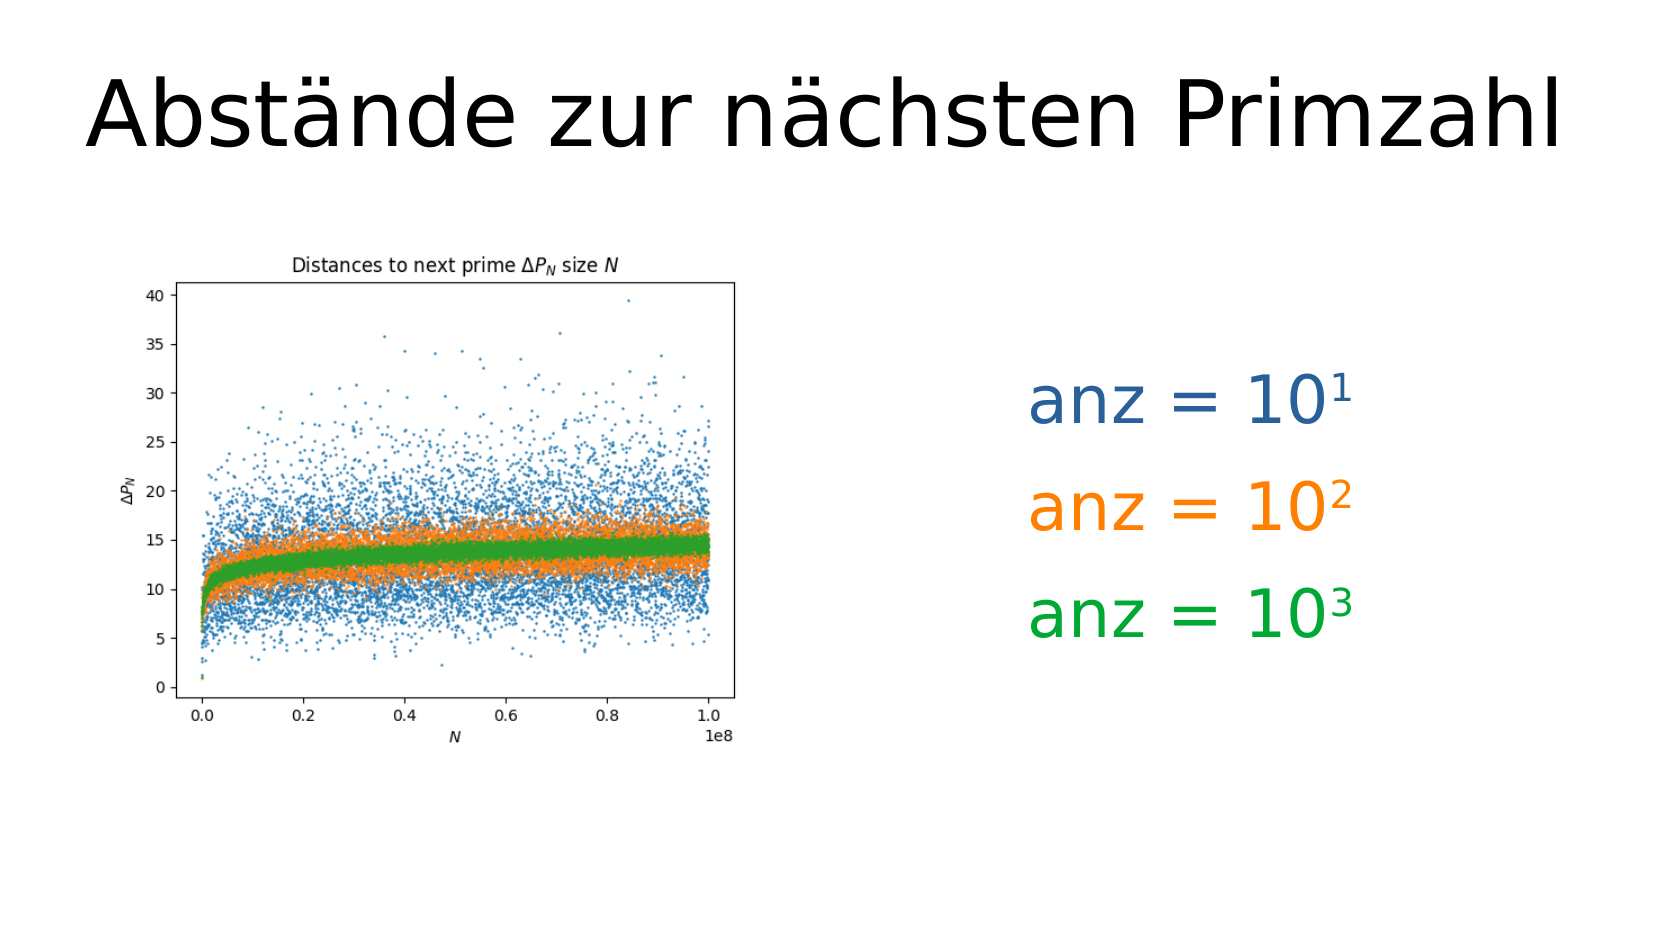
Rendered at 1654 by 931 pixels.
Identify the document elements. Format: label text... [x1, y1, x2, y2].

picture [86, 217, 806, 758]
title Abstände zur nächsten Primzahl [82, 37, 1571, 193]
list anz = 101 anz = 102 anz = 103 [827, 237, 1555, 778]
